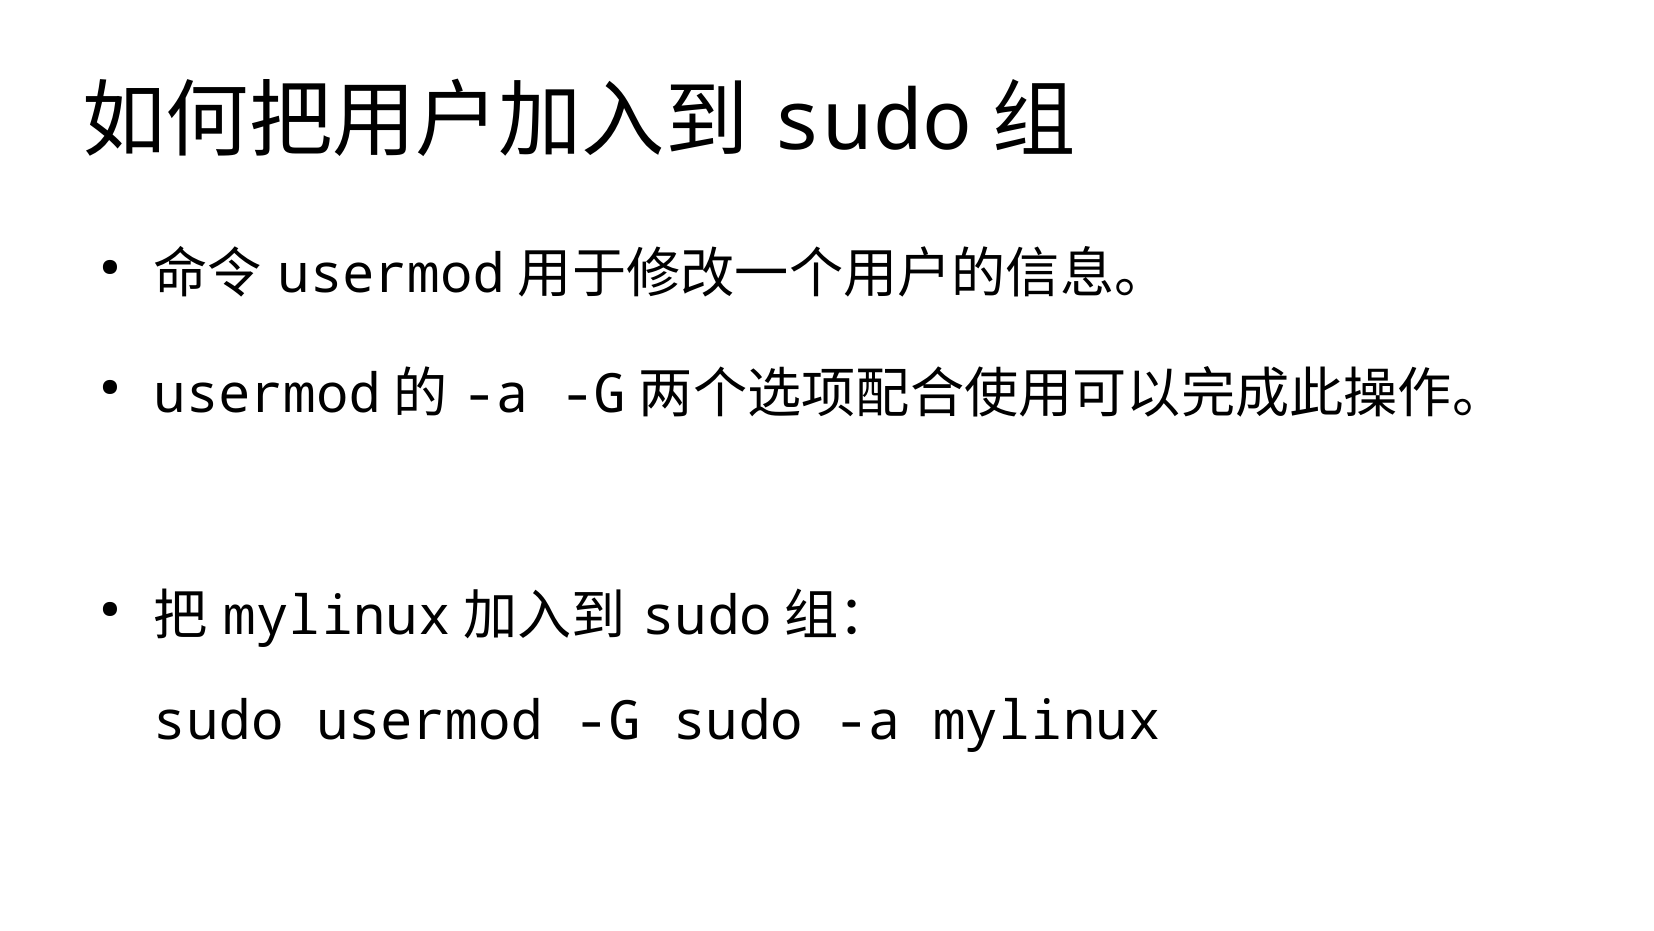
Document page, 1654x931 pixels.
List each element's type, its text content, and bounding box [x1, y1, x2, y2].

title 如何把用户加入到sudo组 [82, 37, 1571, 189]
list 命令usermod用于修改一个用户的信息。 usermod的-a -G两个选项配合使用可以完成此操作。 把mylinux加入到sudo组： sudo usermod -G sudo -a mylinux [82, 217, 1571, 839]
